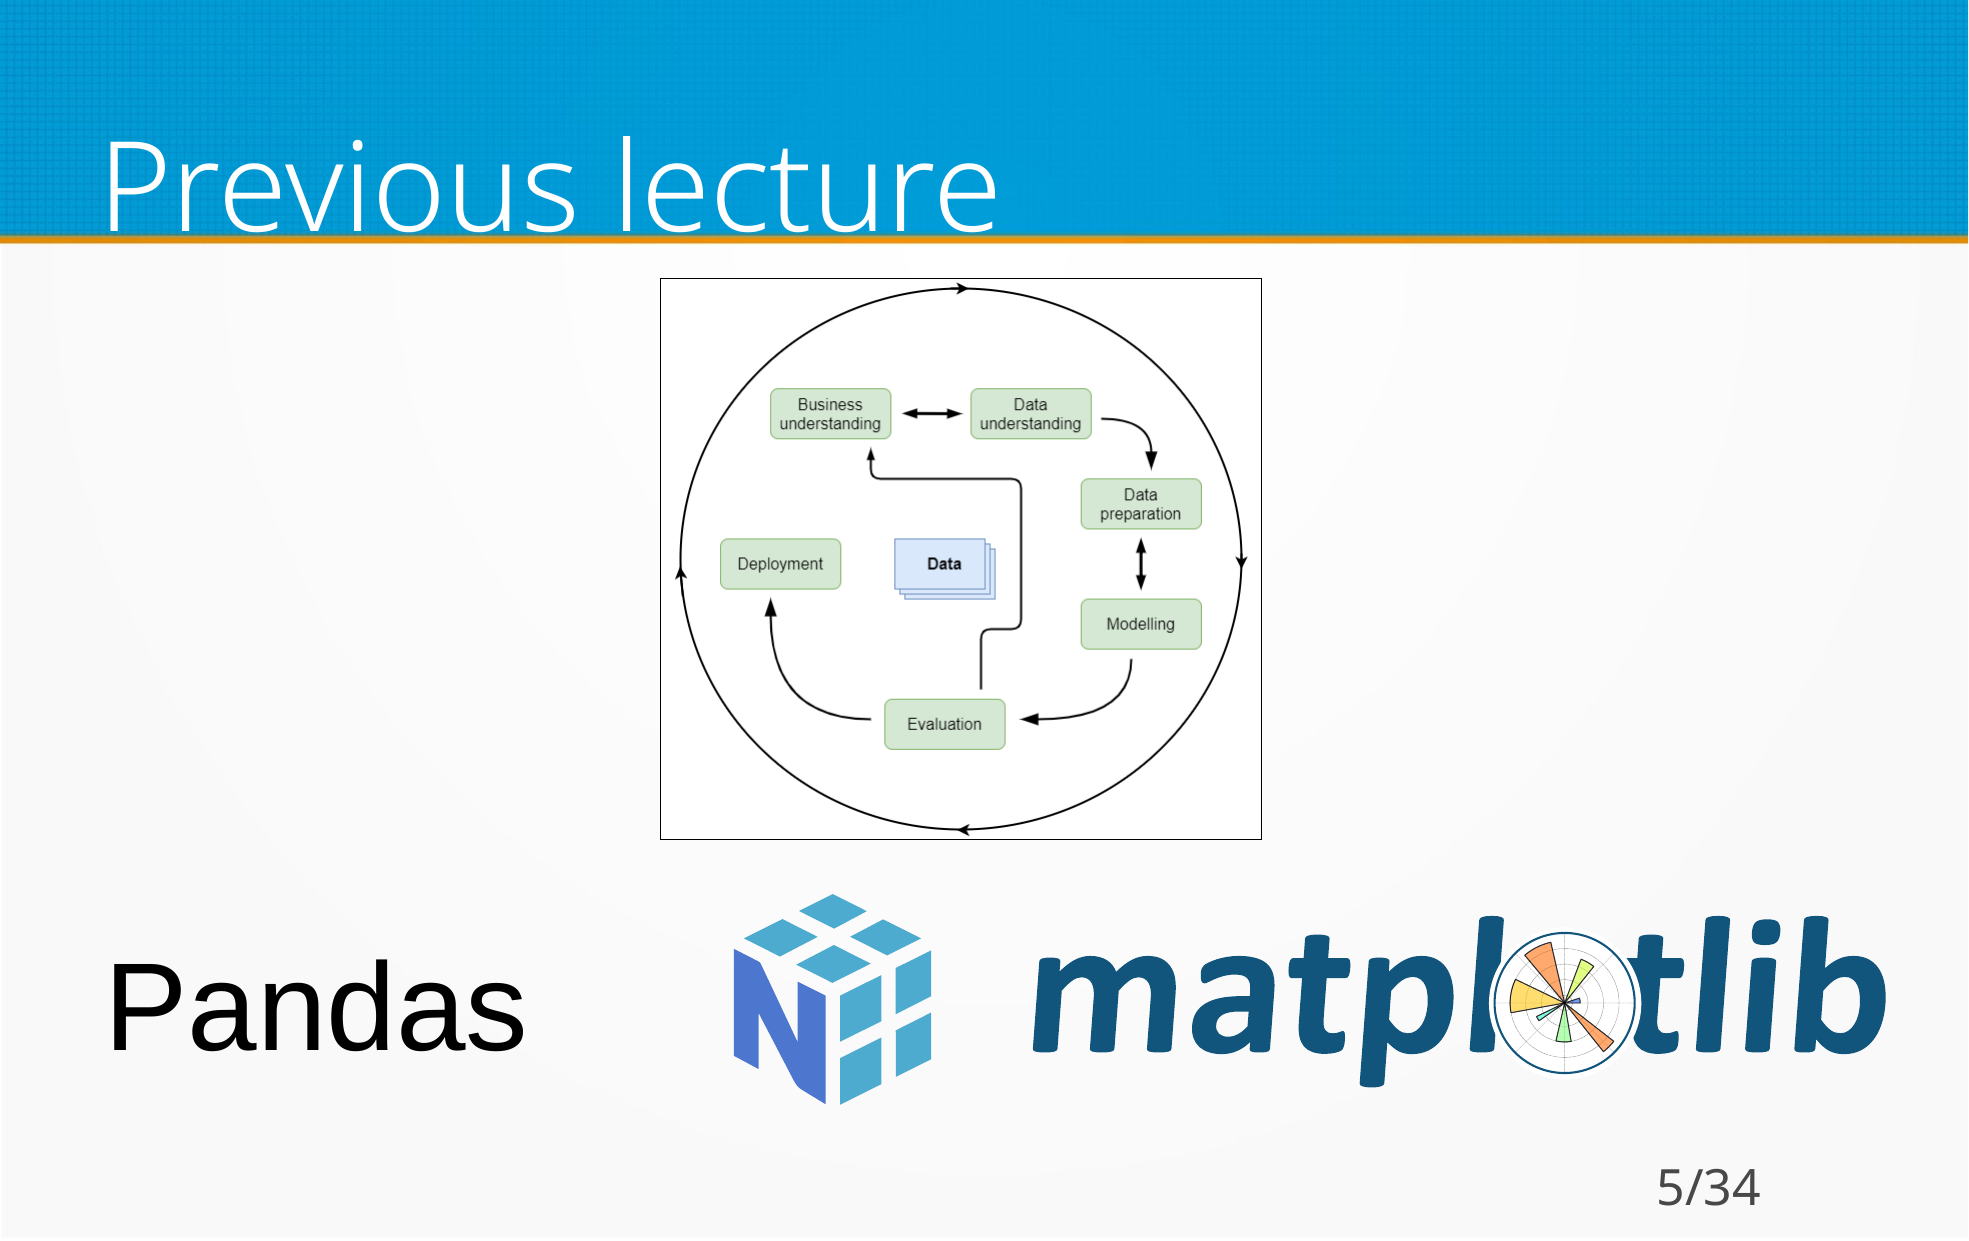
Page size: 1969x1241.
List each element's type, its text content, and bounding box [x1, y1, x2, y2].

picture [0, 233, 1969, 1241]
title Previous lecture [98, 49, 1870, 257]
text_box Pandas [90, 930, 571, 1085]
